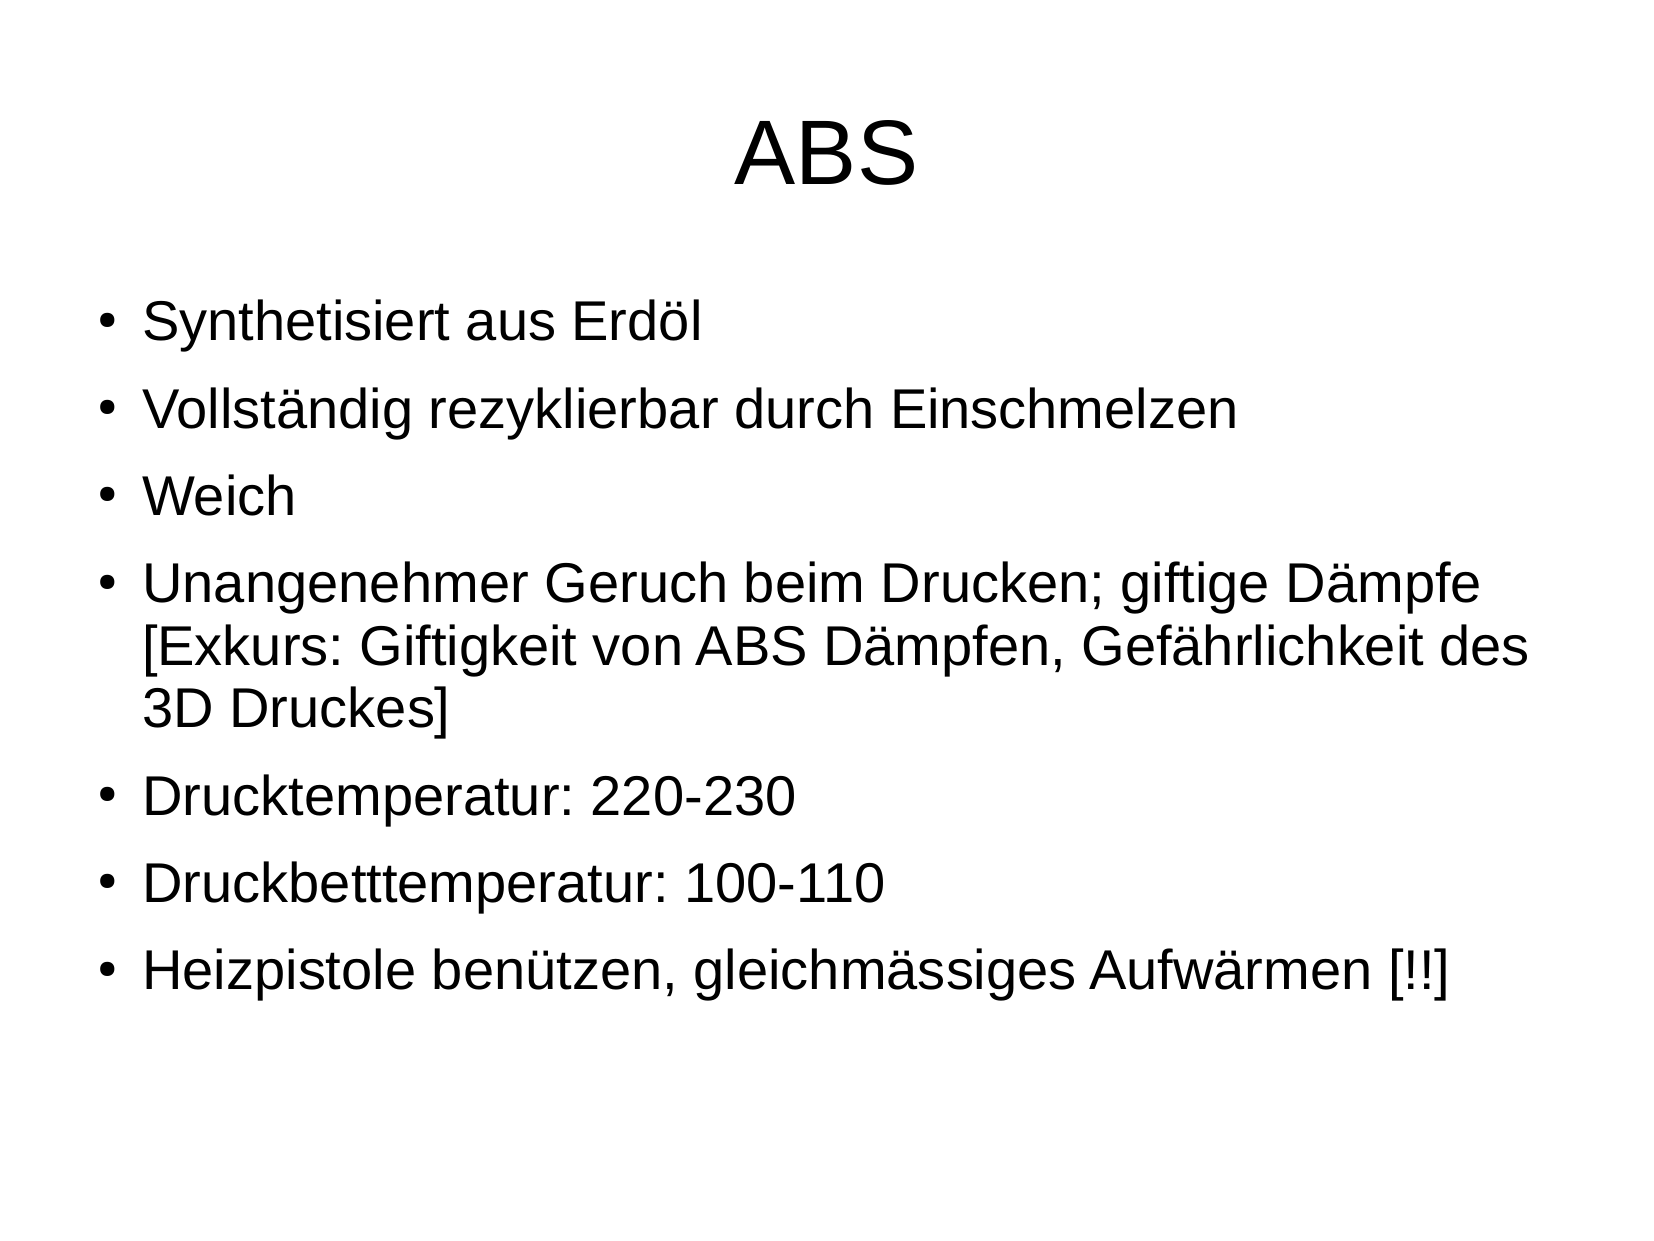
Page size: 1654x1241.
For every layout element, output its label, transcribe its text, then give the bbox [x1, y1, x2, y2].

list Synthetisiert aus Erdöl Vollständig rezyklierbar durch Einschmelzen Weich Unangenehmer Geruch beim Drucken; giftige Dämpfe [Exkurs: Giftigkeit von ABS Dämpfen, Gefährlichkeit des 3D Druckes] Drucktemperatur: 220-230 Druckbetttemperatur: 100-110 Heizpistole benützen, gleichmässiges Aufwärmen [!!] [82, 290, 1571, 1010]
title ABS [82, 49, 1571, 257]
